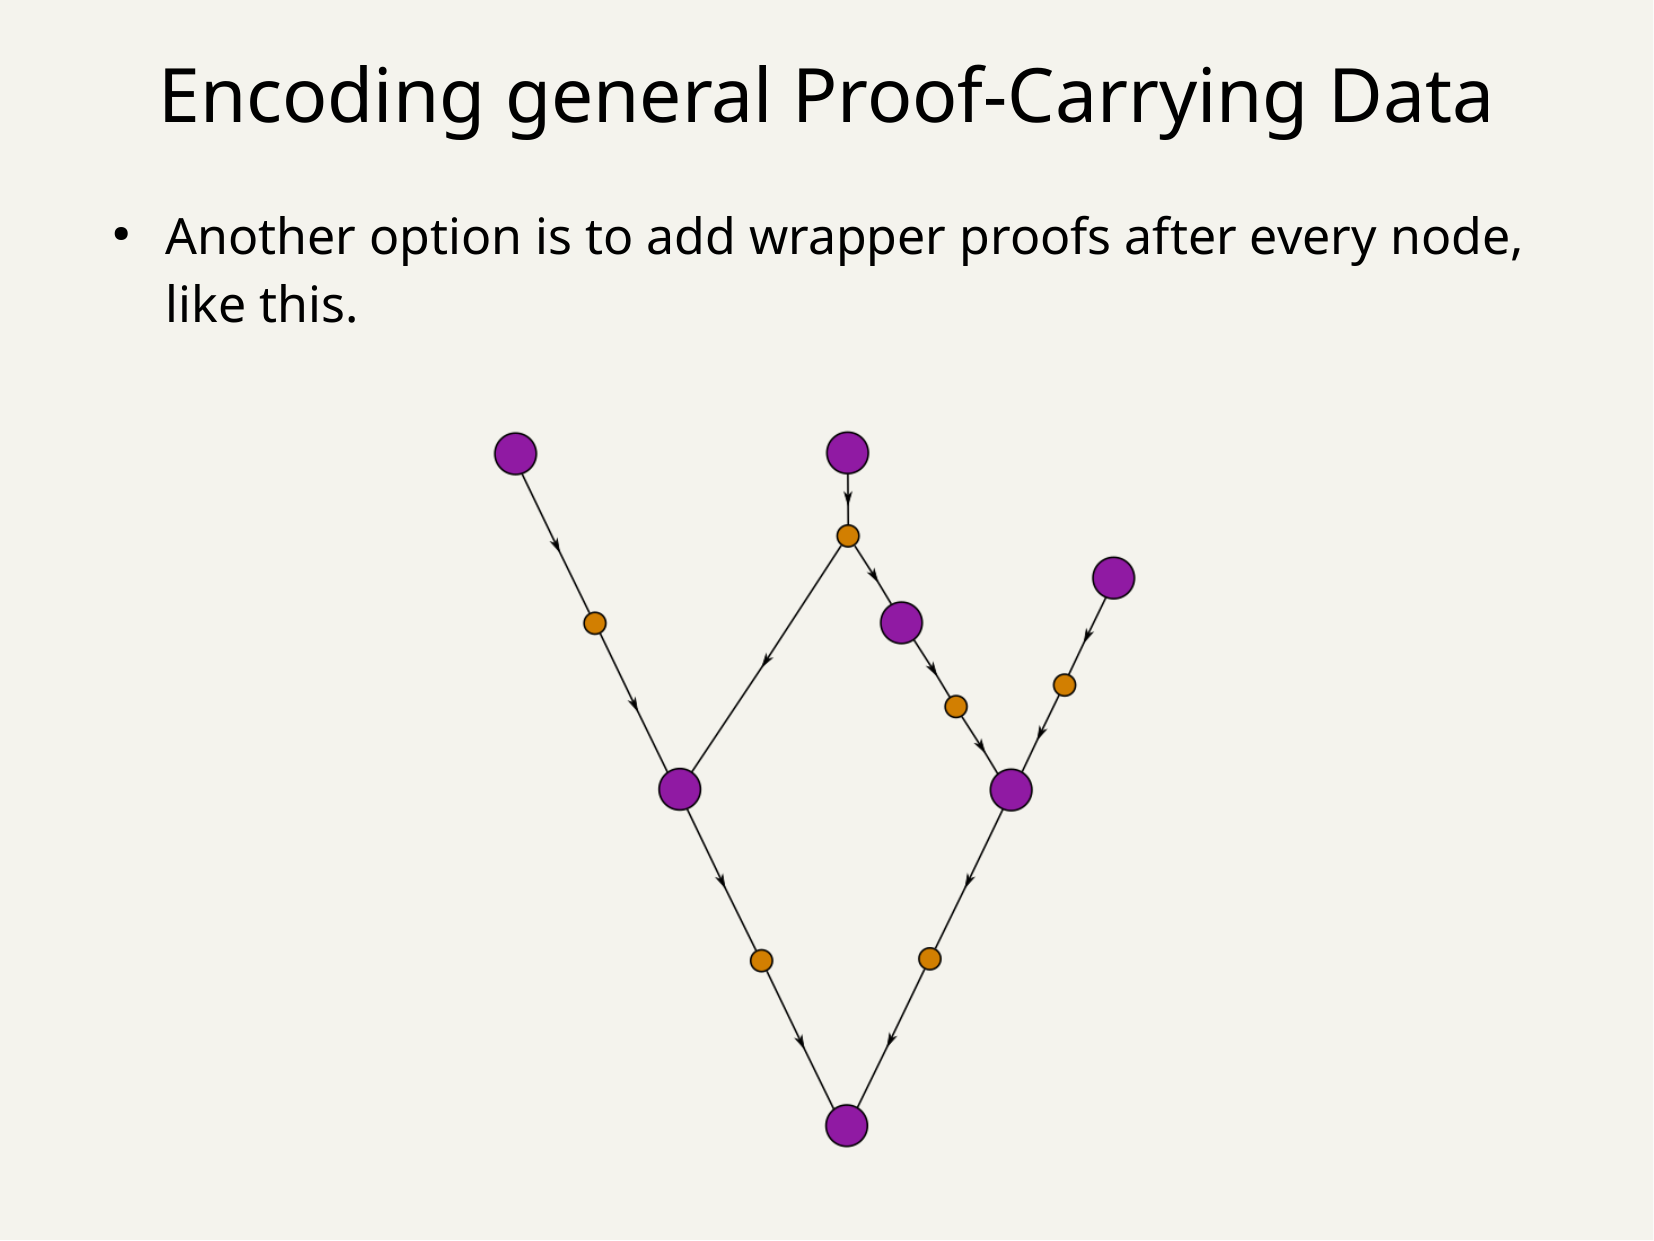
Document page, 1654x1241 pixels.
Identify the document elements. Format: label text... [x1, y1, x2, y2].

list Another option is to add wrapper proofs after every node, like this. [94, 200, 1595, 426]
title Encoding general Proof-Carrying Data [82, 23, 1571, 164]
picture [479, 425, 1146, 1158]
